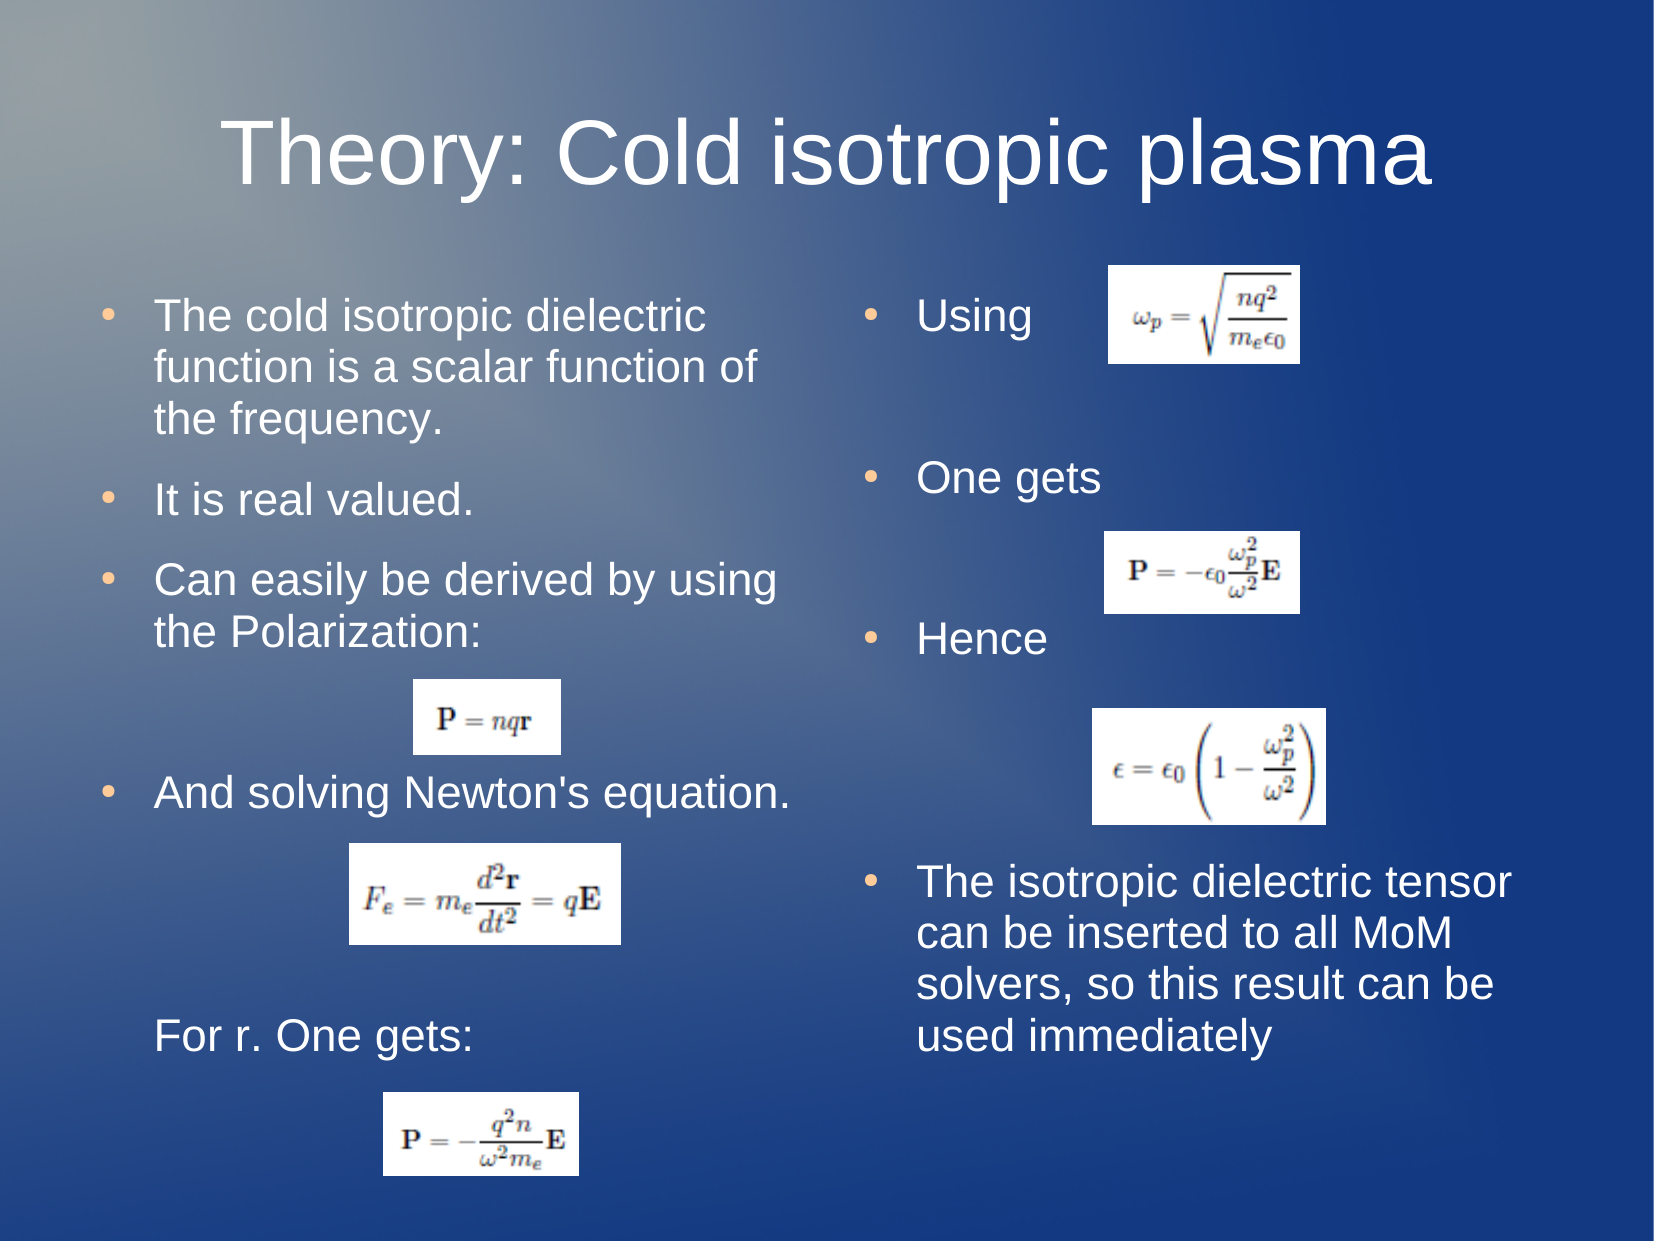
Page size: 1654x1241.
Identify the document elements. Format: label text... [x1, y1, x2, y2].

picture [0, 0, 1654, 1241]
list The cold isotropic dielectric function is a scalar function of the frequency. It is real valued. Can easily be derived by using the Polarization: And solving Newton's equation. For r. One gets: [82, 290, 809, 1109]
title Theory: Cold isotropic plasma [82, 49, 1571, 257]
list Using One gets Hence The isotropic dielectric tensor can be inserted to all MoM solvers, so this result can be used immediately [845, 290, 1572, 1094]
